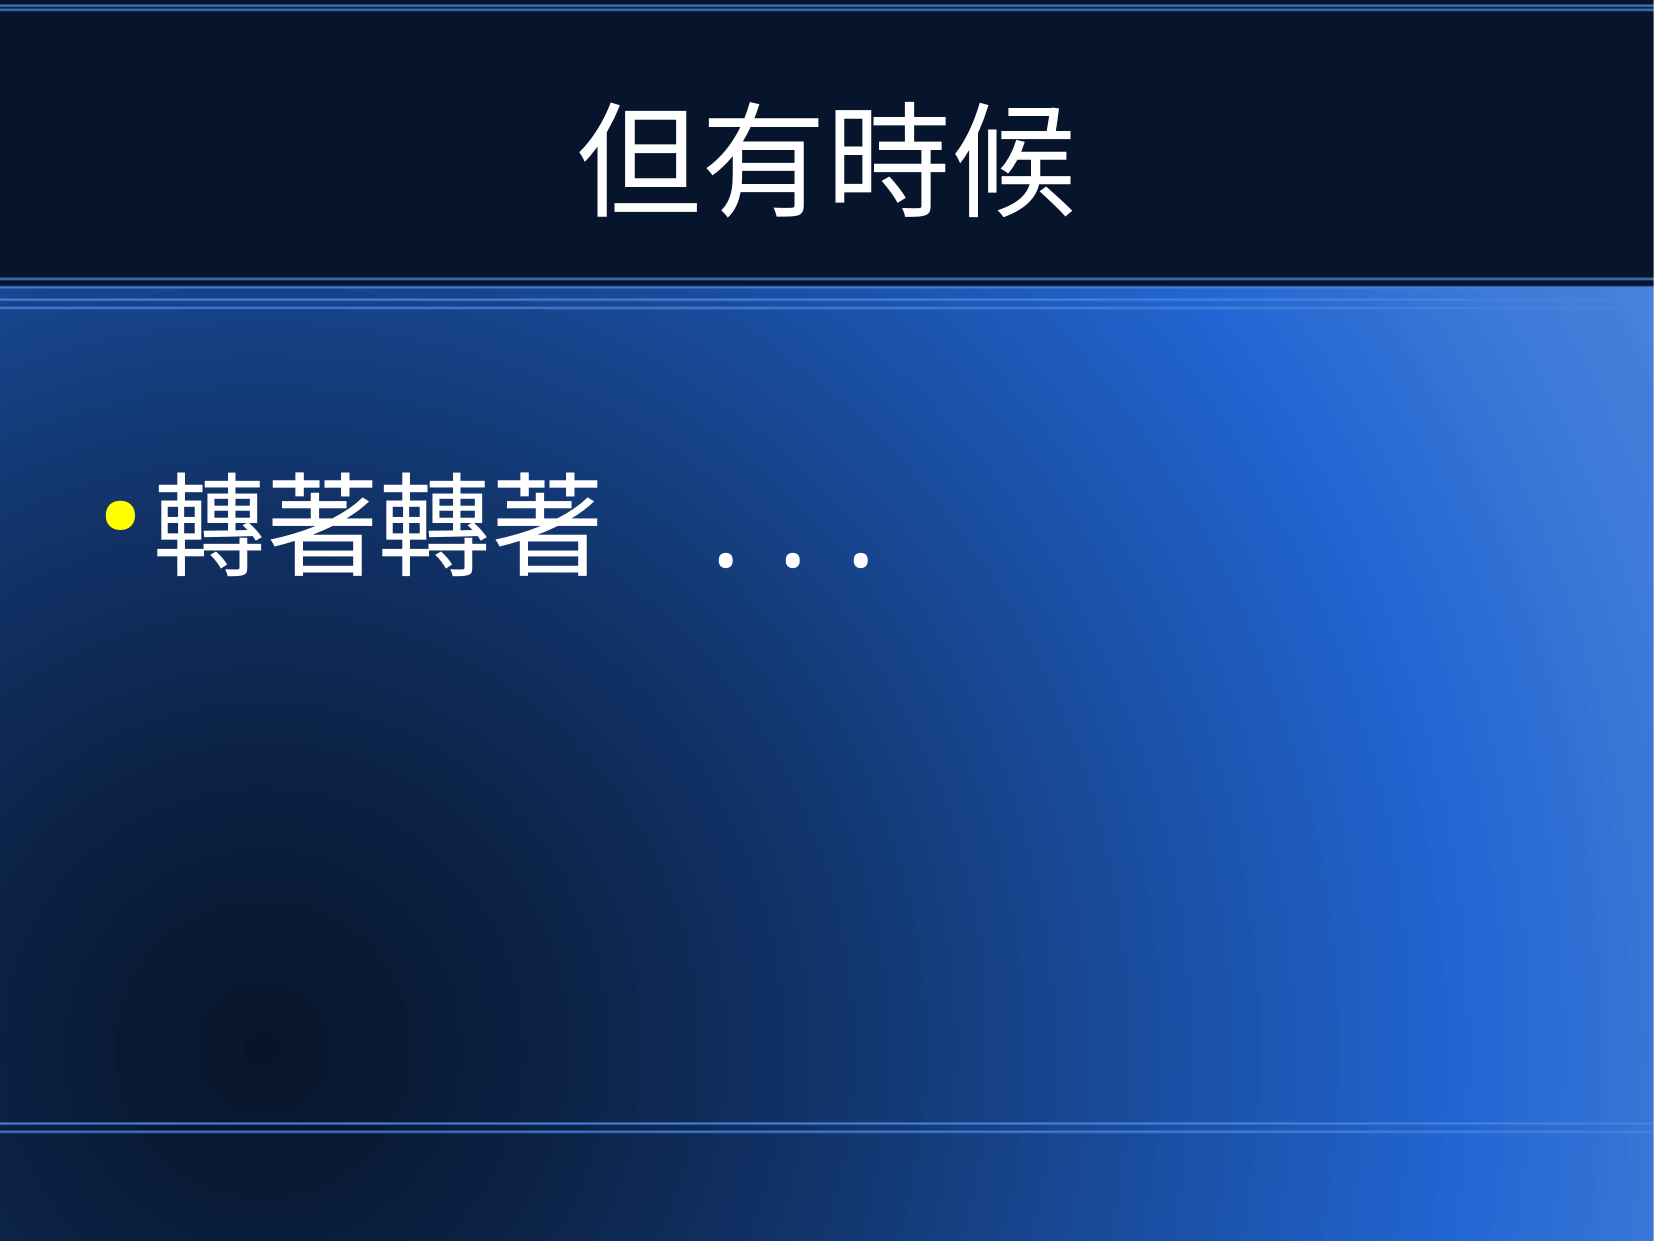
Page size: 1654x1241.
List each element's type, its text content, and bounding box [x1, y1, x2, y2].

picture [0, 0, 1654, 1241]
title 但有時候 [82, 49, 1571, 257]
list 轉著轉著 ... [82, 355, 1571, 1241]
